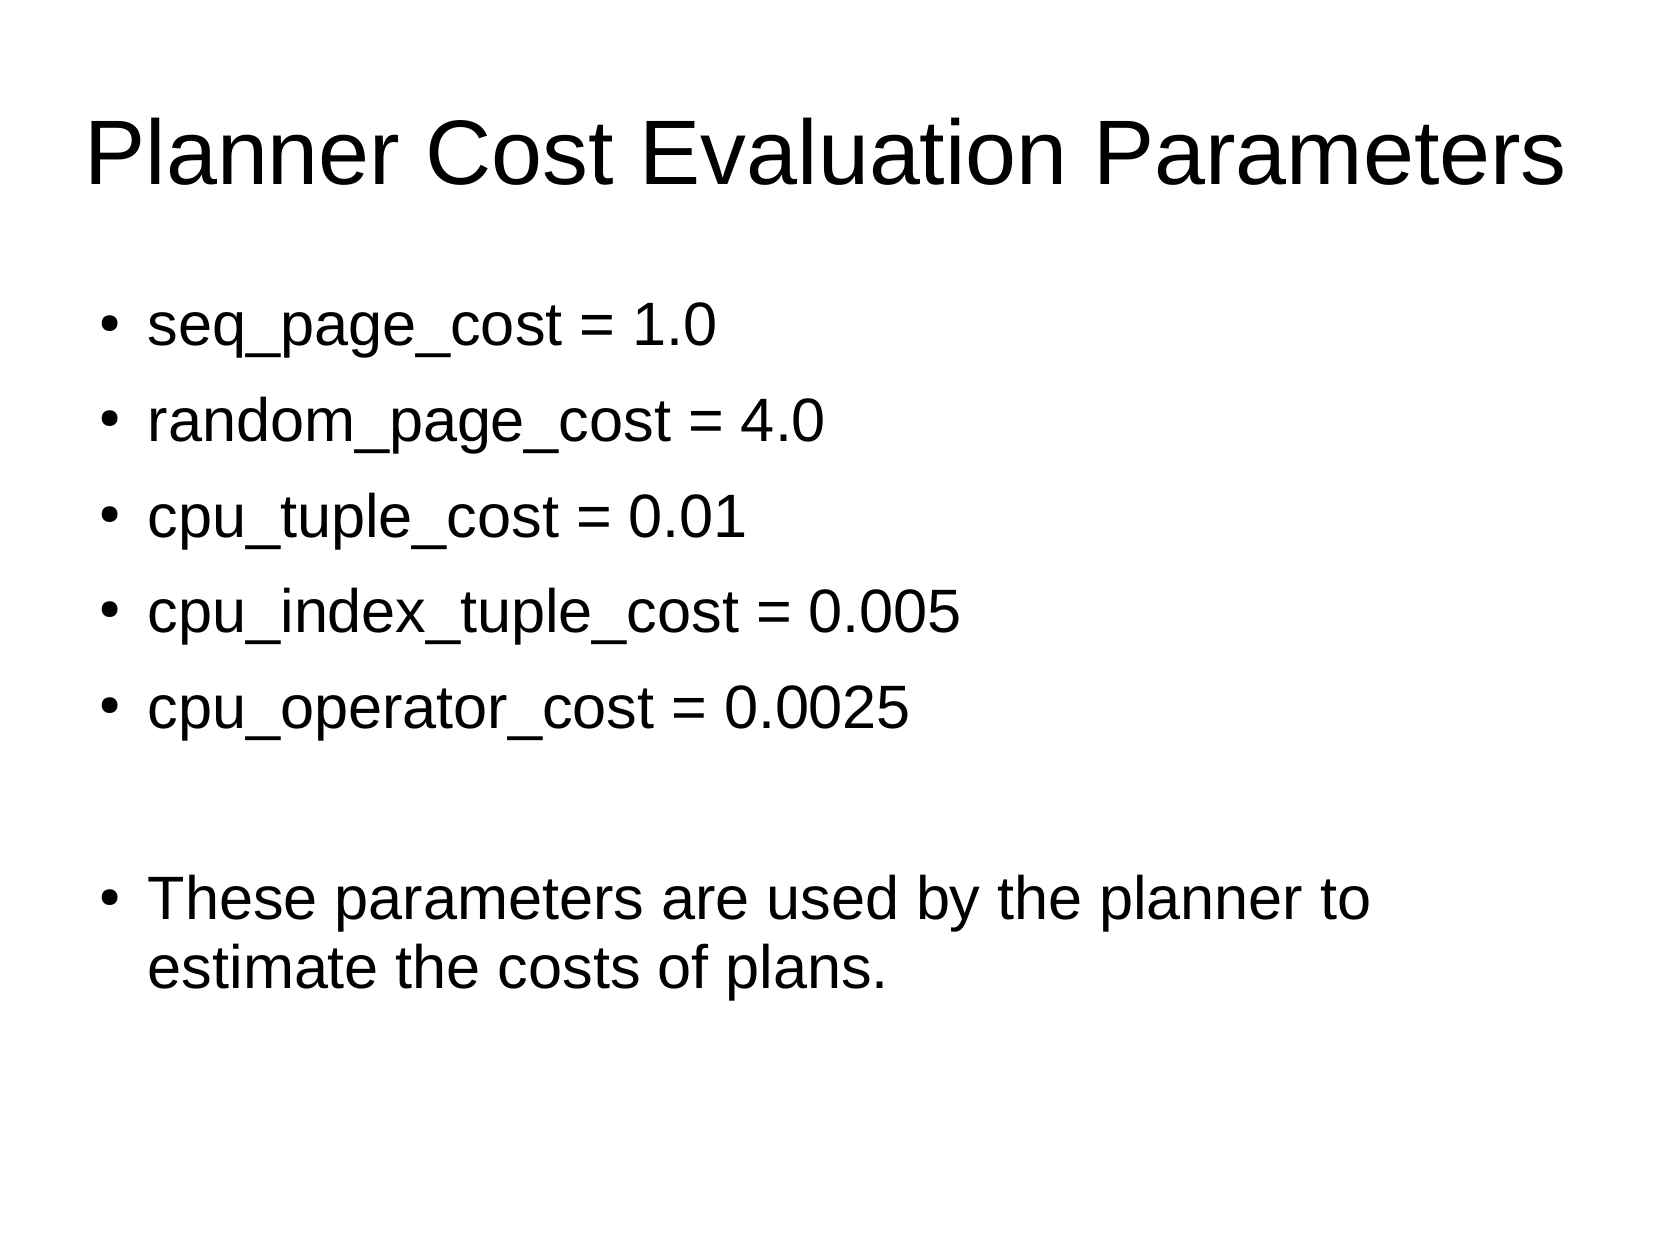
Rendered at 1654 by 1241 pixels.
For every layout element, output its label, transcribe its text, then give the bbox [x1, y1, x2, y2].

title Planner Cost Evaluation Parameters [82, 49, 1571, 257]
list seq_page_cost = 1.0 random_page_cost = 4.0 cpu_tuple_cost = 0.01 cpu_index_tuple_cost = 0.005 cpu_operator_cost = 0.0025 These parameters are used by the planner to estimate the costs of plans. [82, 290, 1538, 1010]
